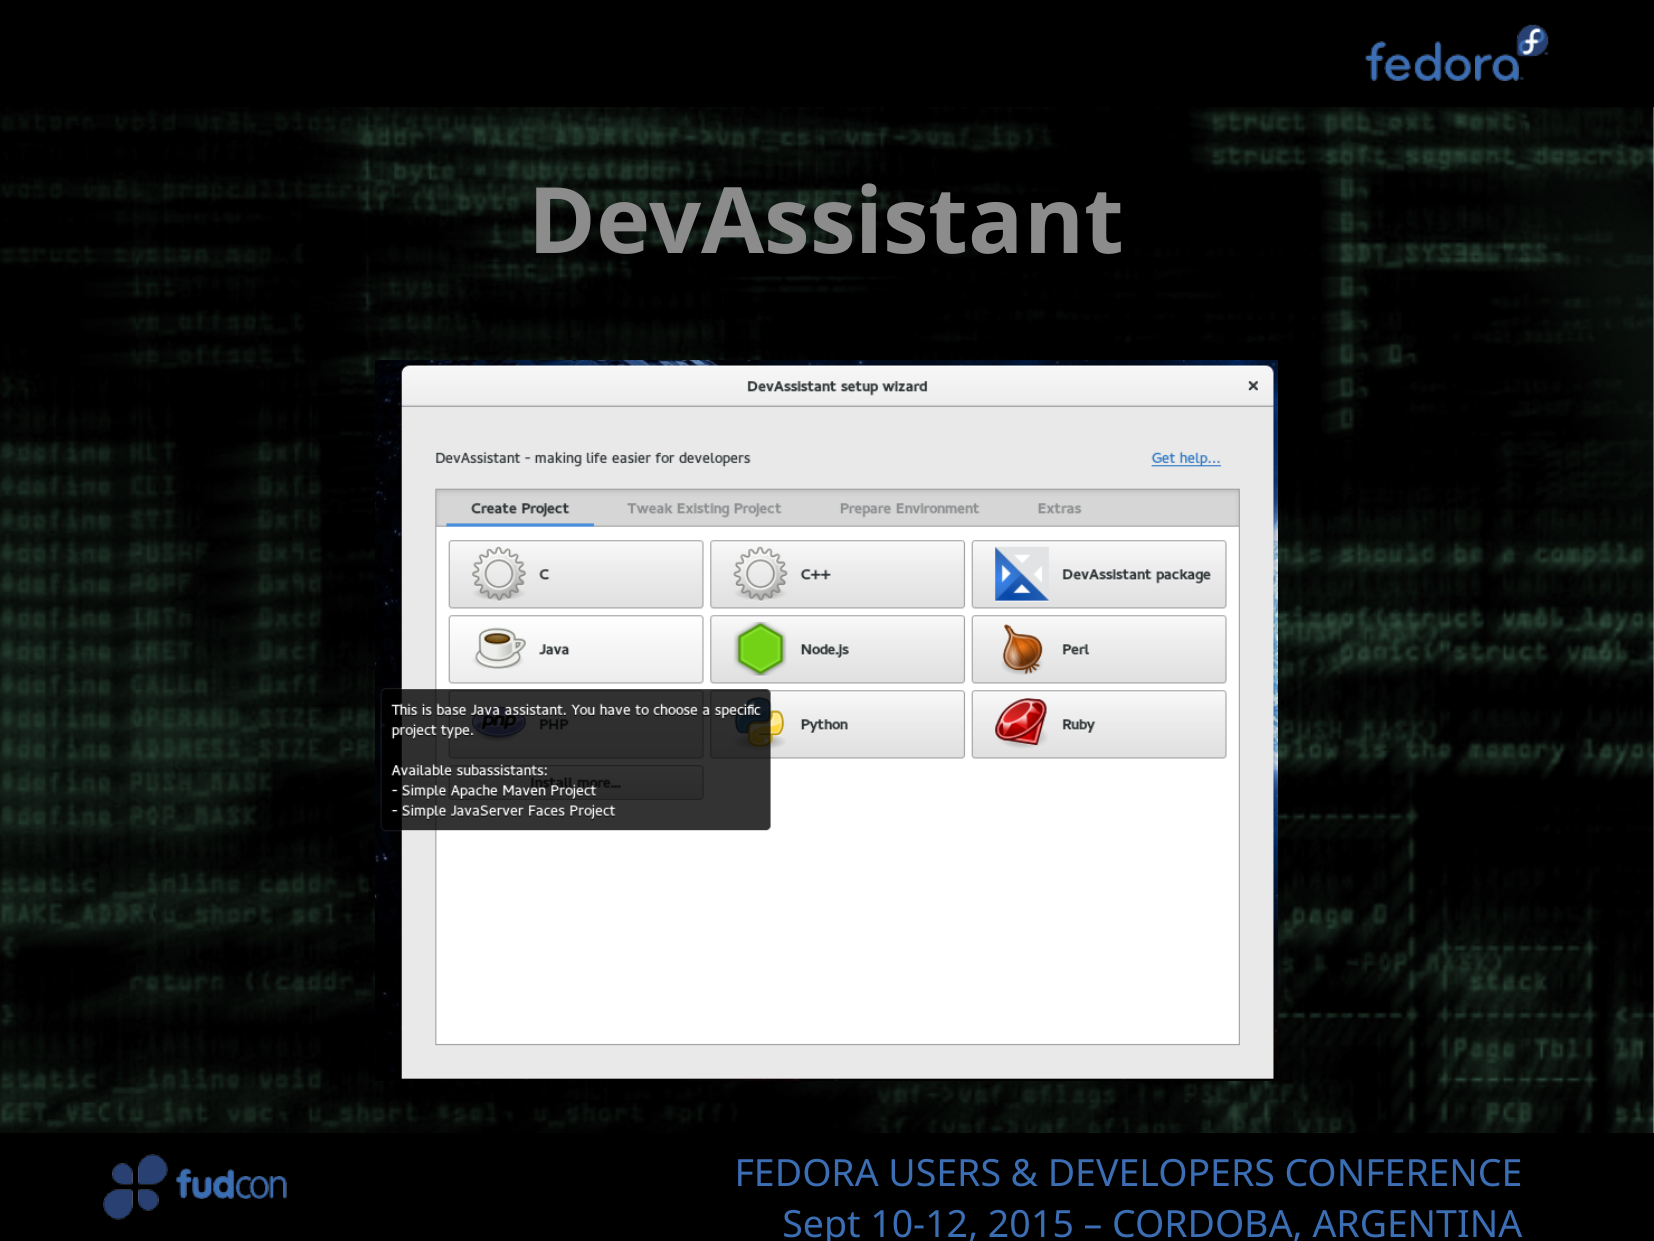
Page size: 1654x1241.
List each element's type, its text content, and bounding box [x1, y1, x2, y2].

title DevAssistant [82, 114, 1571, 322]
picture [0, 0, 1654, 1241]
